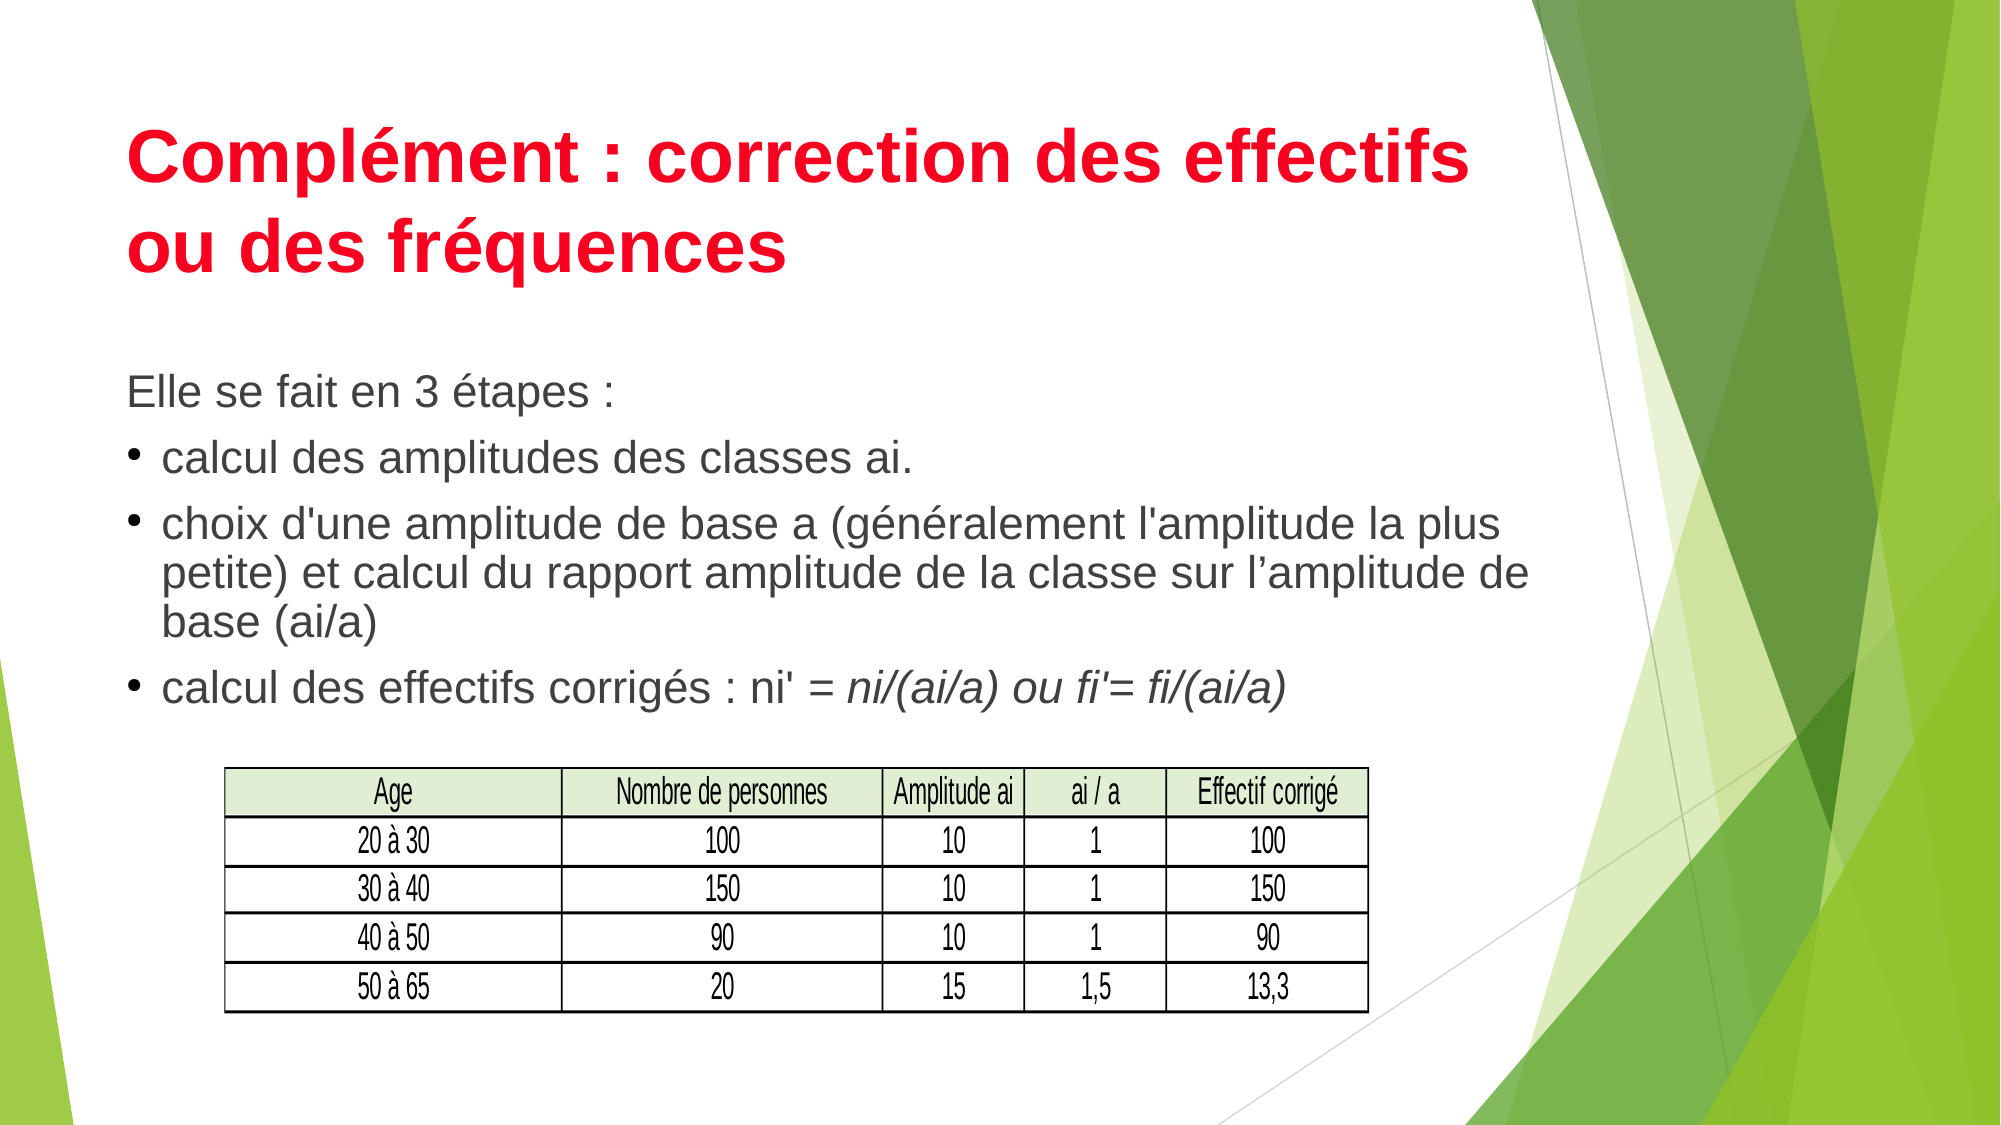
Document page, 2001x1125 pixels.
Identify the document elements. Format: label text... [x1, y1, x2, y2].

list Elle se fait en 3 étapes : calcul des amplitudes des classes ai. choix d'une amplitude de base a (généralement l'amplitude la plus petite) et calcul du rapport amplitude de la classe sur l’amplitude de base (ai/a) calcul des effectifs corrigés : ni' = ni/(ai/a) ou fi'= fi/(ai/a) [111, 354, 1560, 839]
title Complément : correction des effectifs ou des fréquences [111, 99, 1583, 296]
chart [224, 767, 1372, 1016]
